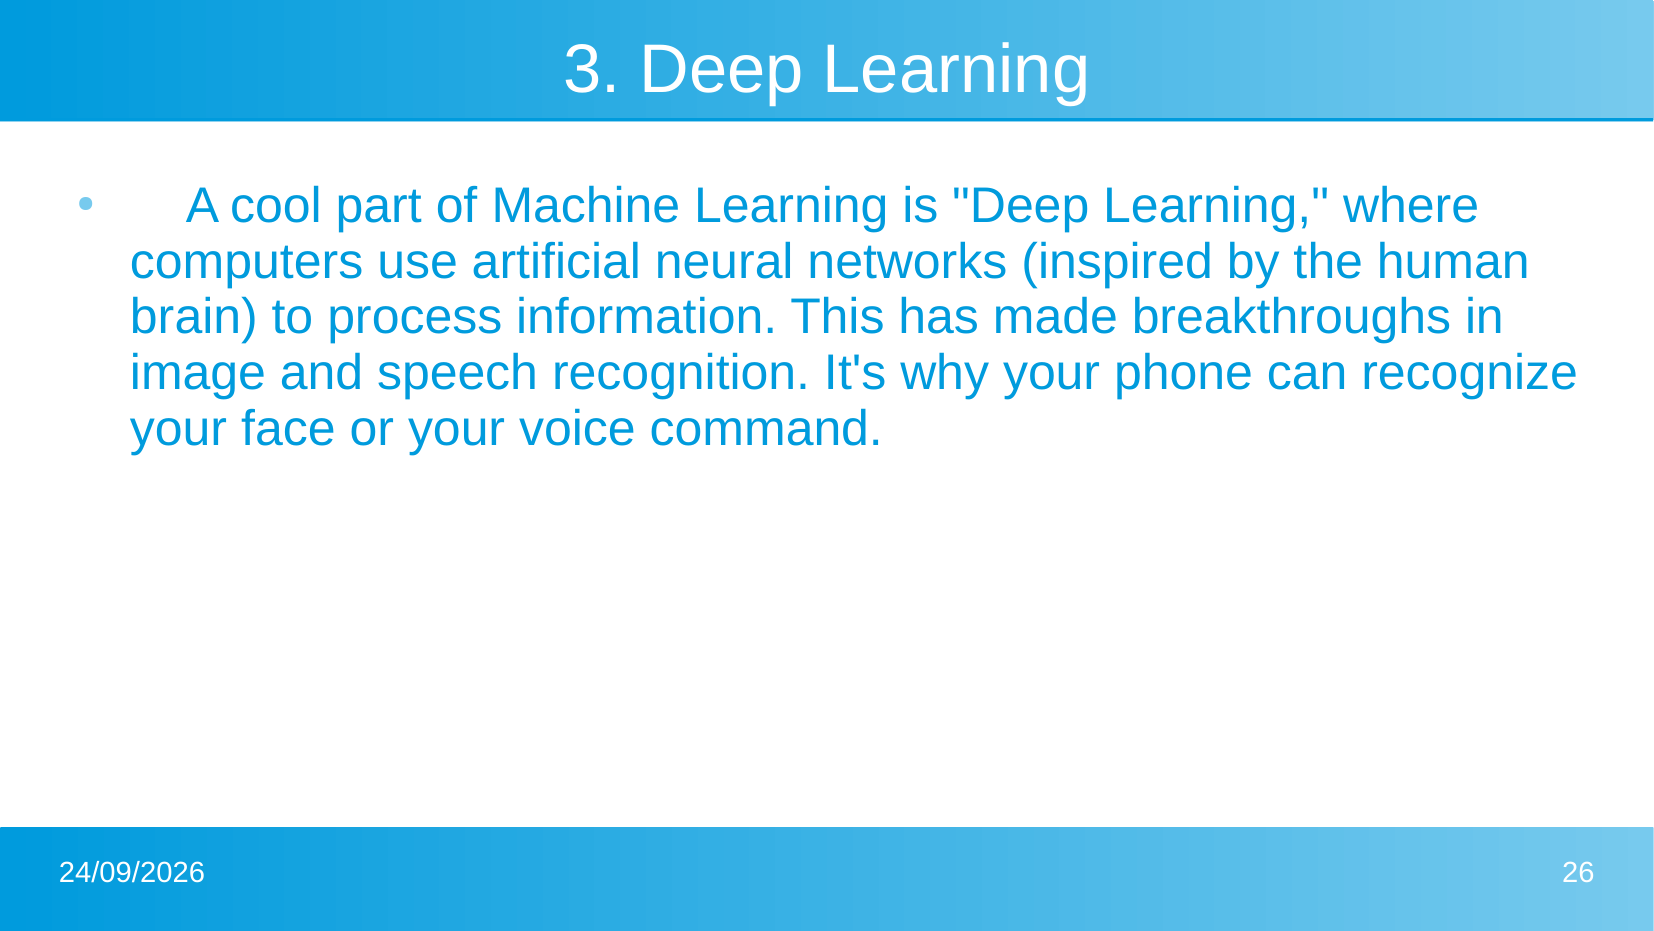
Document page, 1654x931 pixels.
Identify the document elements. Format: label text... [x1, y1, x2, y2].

title 3. Deep Learning [59, 29, 1595, 108]
list A cool part of Machine Learning is "Deep Learning," where computers use artificial neural networks (inspired by the human brain) to process information. This has made breakthroughs in image and speech recognition. It's why your phone can recognize your face or your voice command. [59, 177, 1595, 768]
